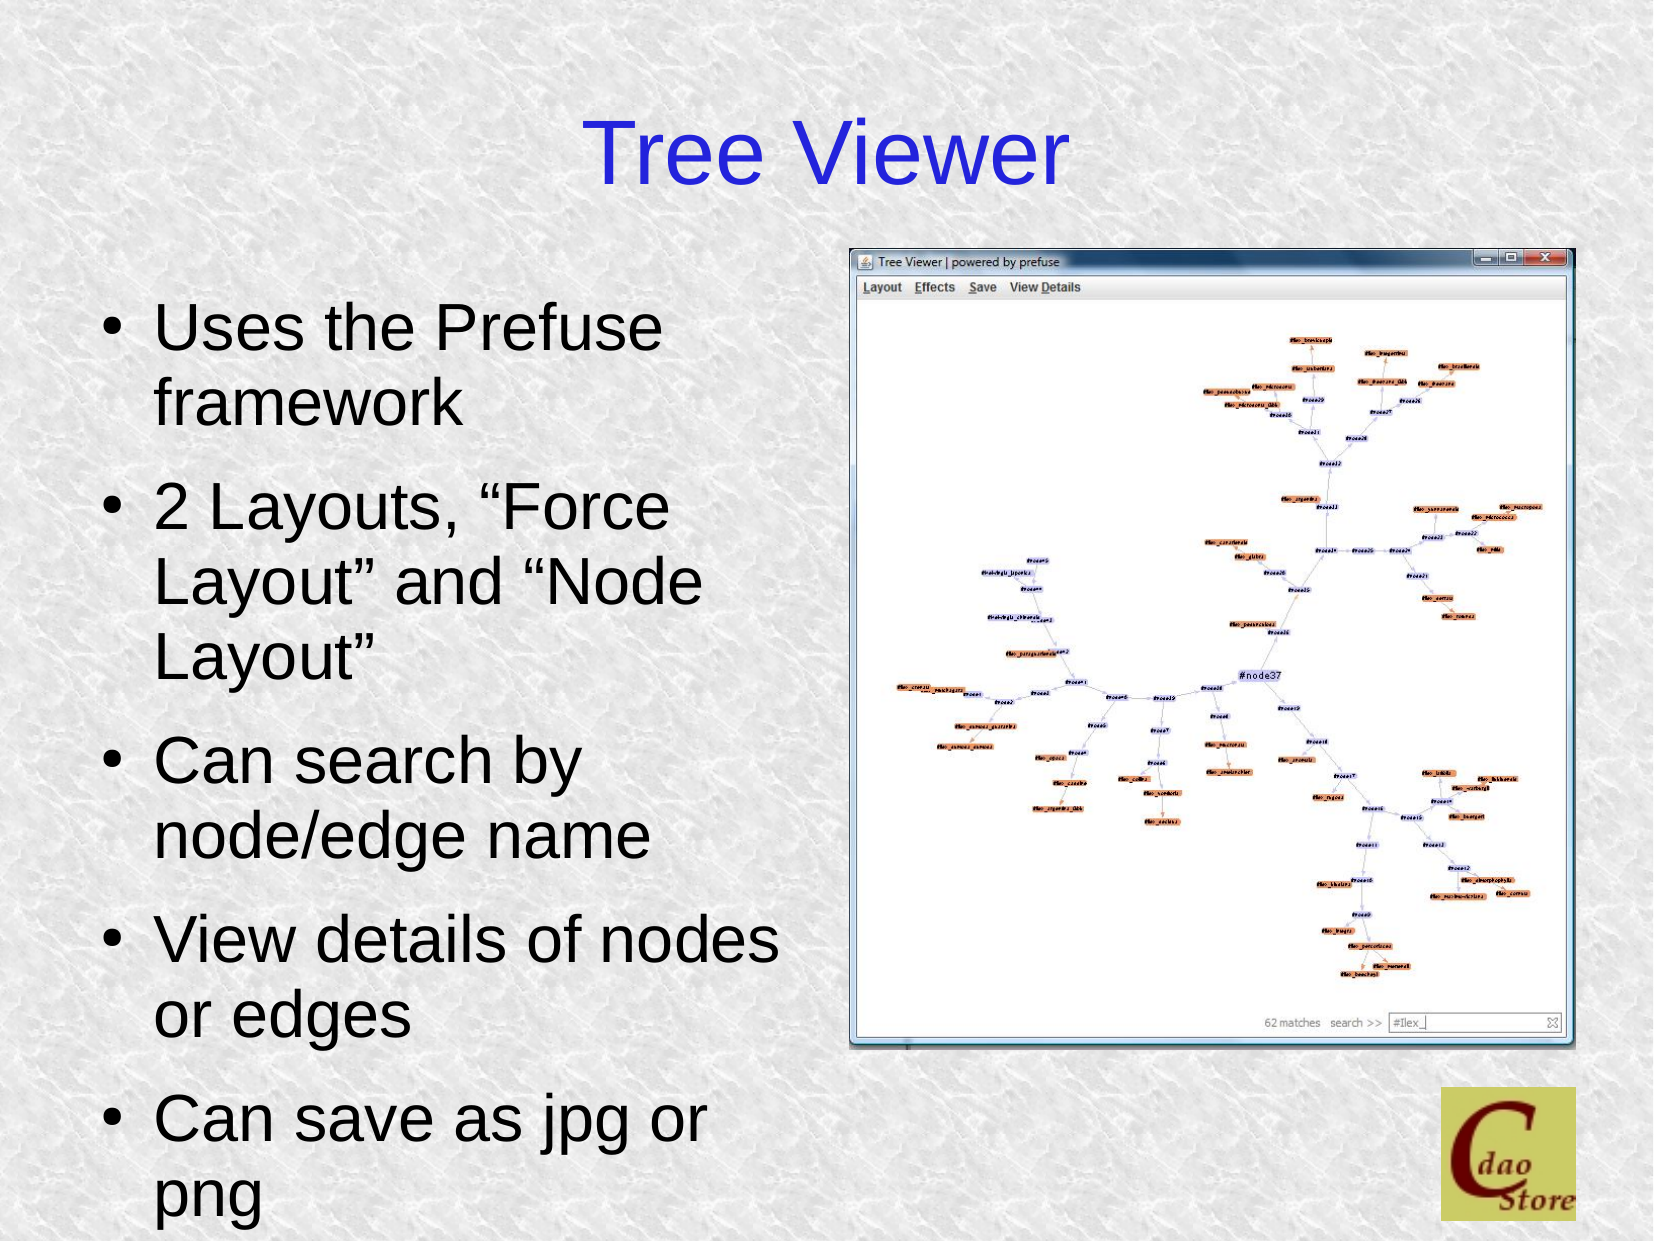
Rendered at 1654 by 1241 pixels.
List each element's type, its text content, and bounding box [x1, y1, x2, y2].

picture [0, 0, 1654, 1241]
list Uses the Prefuse framework 2 Layouts, “Force Layout” and “Node Layout” Can search by node/edge name View details of nodes or edges Can save as jpg or png [82, 290, 809, 1229]
title Tree Viewer [82, 49, 1571, 257]
